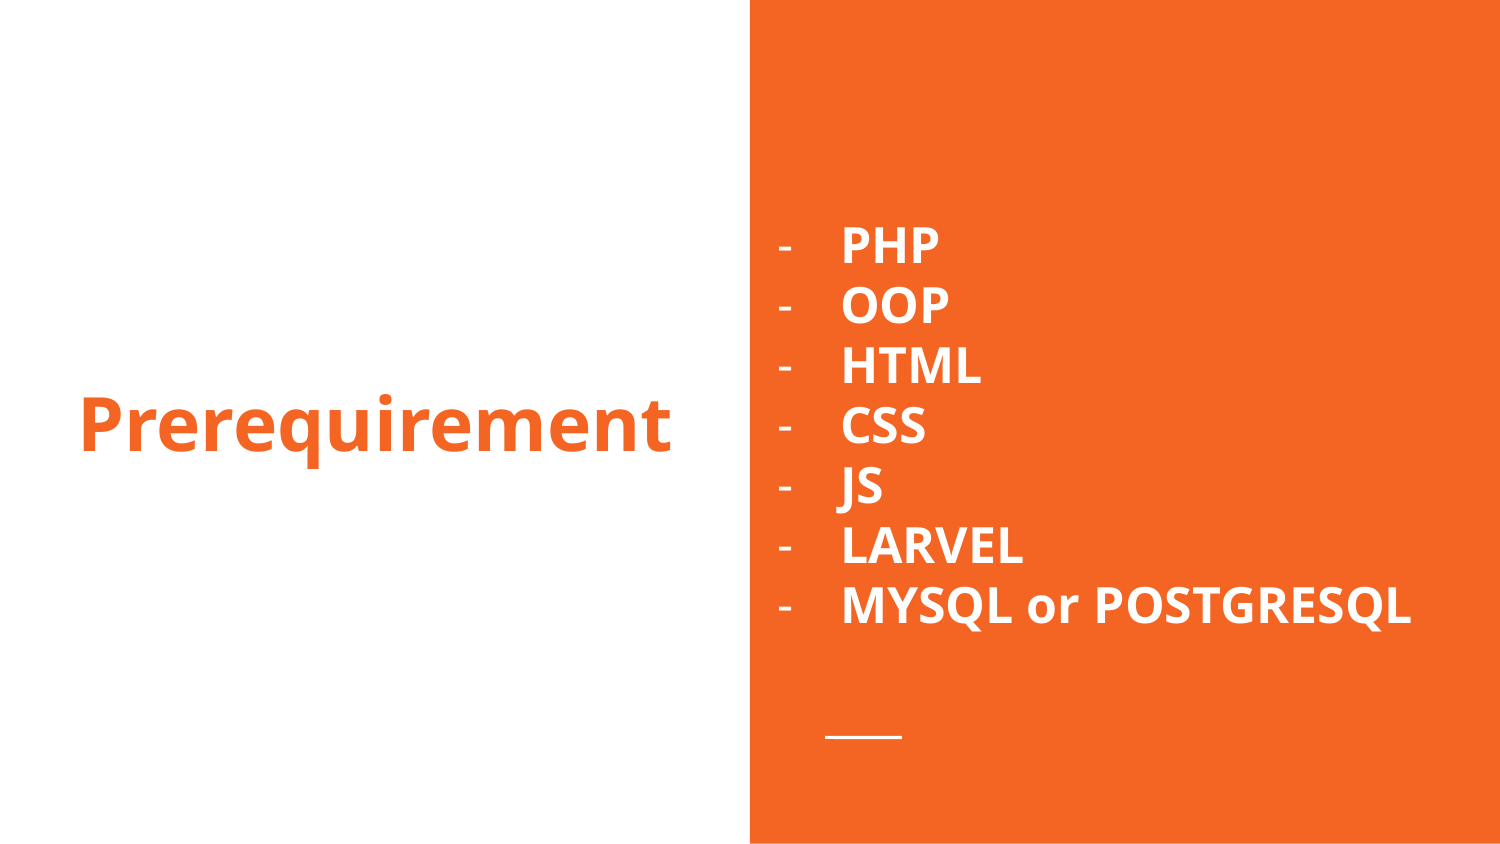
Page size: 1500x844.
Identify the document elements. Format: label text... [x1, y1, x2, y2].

list PHP OOP HTML CSS JS LARVEL MYSQL or POSTGRESQL [750, 120, 1432, 727]
title Prerequirement [43, 313, 708, 530]
